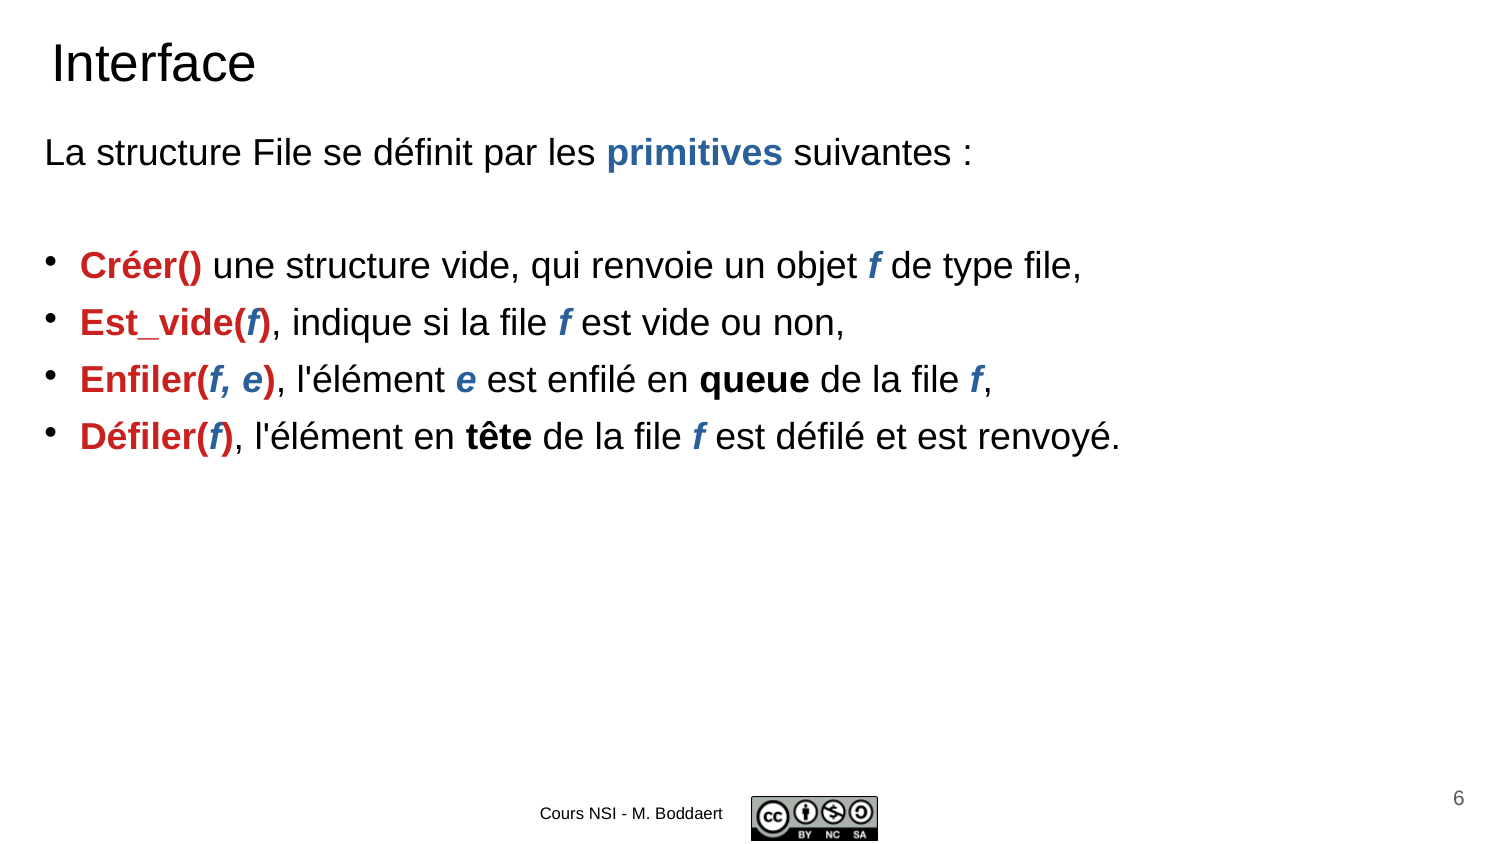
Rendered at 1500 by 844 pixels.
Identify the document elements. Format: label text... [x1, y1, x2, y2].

text_box La structure File se définit par les primitives suivantes : Créer() une structure vide, qui renvoie un objet f de type file, Est_vide(f), indique si la file f est vide ou non, Enfiler(f, e), l'élément e est enfilé en queue de la file f, Défiler(f), l'élément en tête de la file f est défilé et est renvoyé. [29, 120, 1477, 760]
slide_number <numéro> [1389, 764, 1480, 830]
picture [751, 796, 878, 841]
title Interface [51, 13, 1449, 108]
